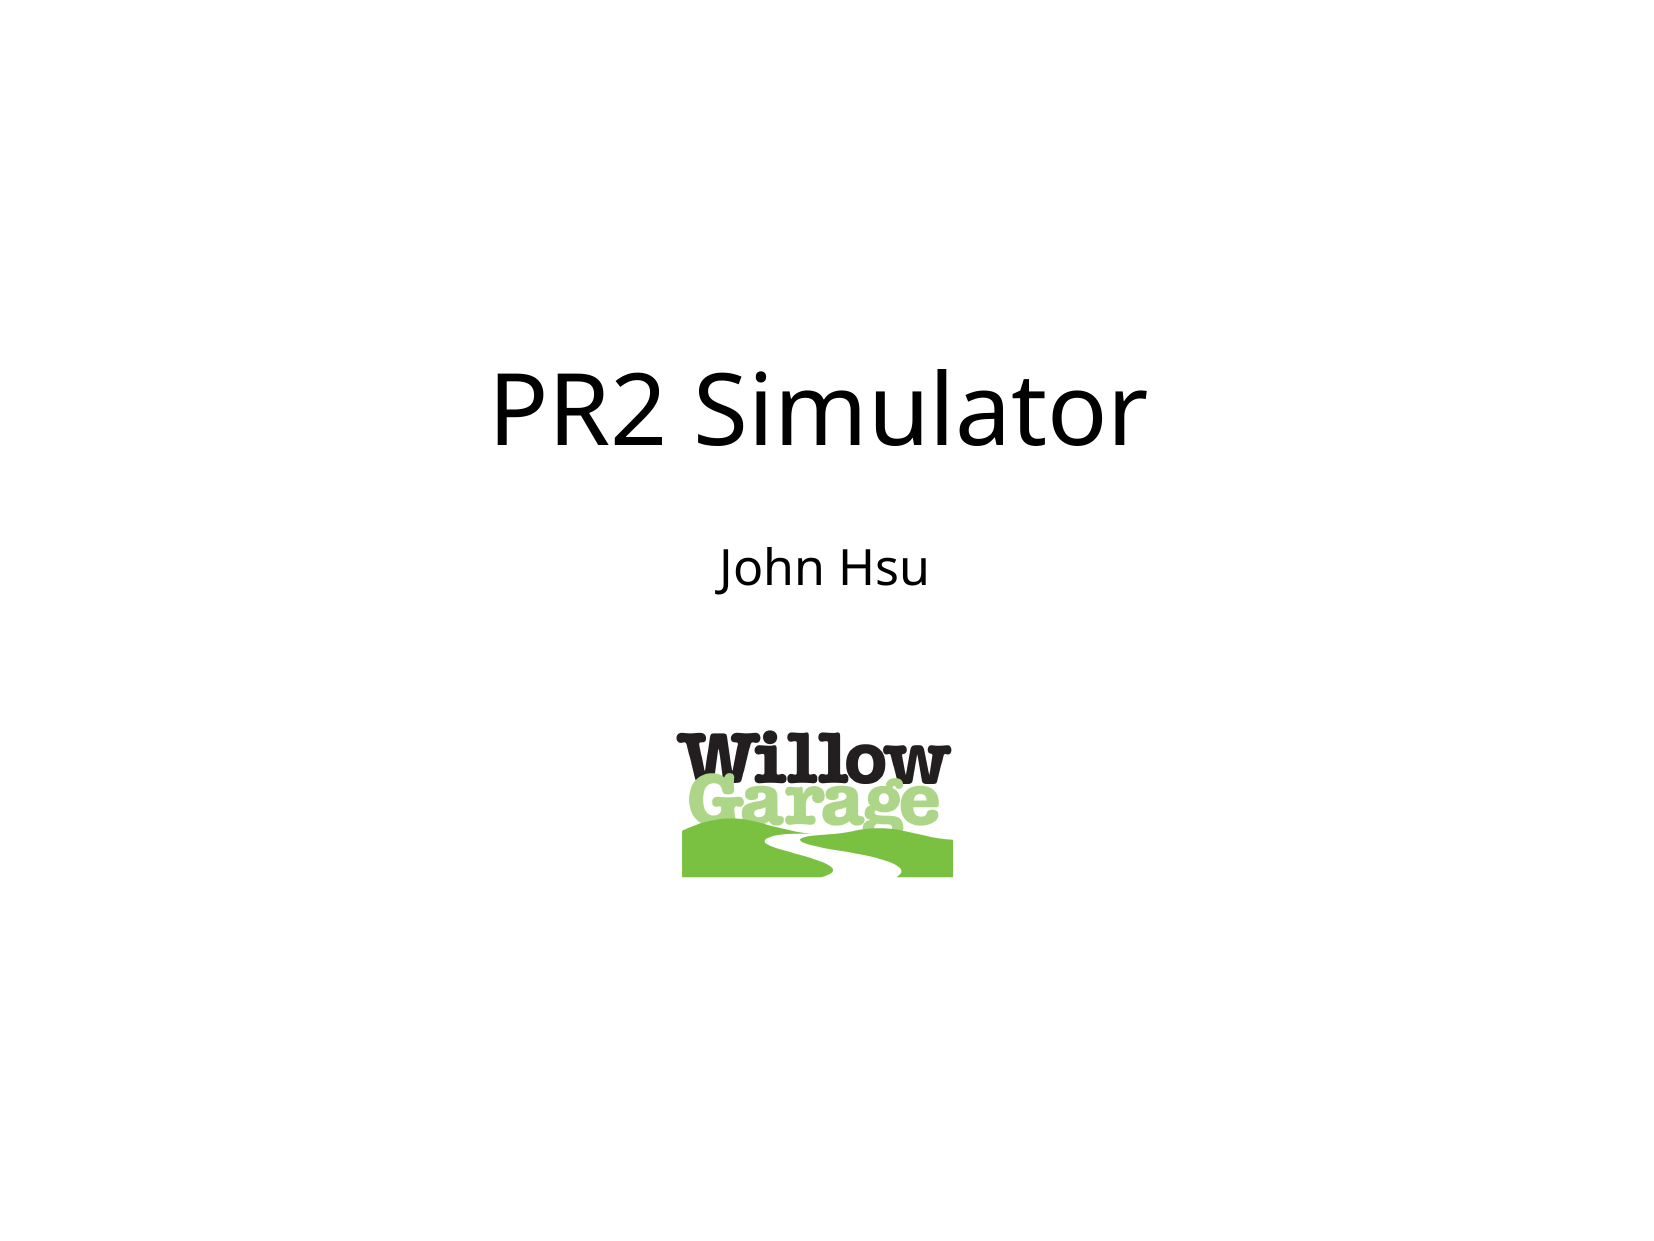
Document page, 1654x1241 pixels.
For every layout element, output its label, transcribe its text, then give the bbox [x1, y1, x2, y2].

text_box John Hsu [300, 525, 1351, 599]
subtitle PR2 Simulator [75, 300, 1564, 514]
picture [645, 688, 1000, 914]
